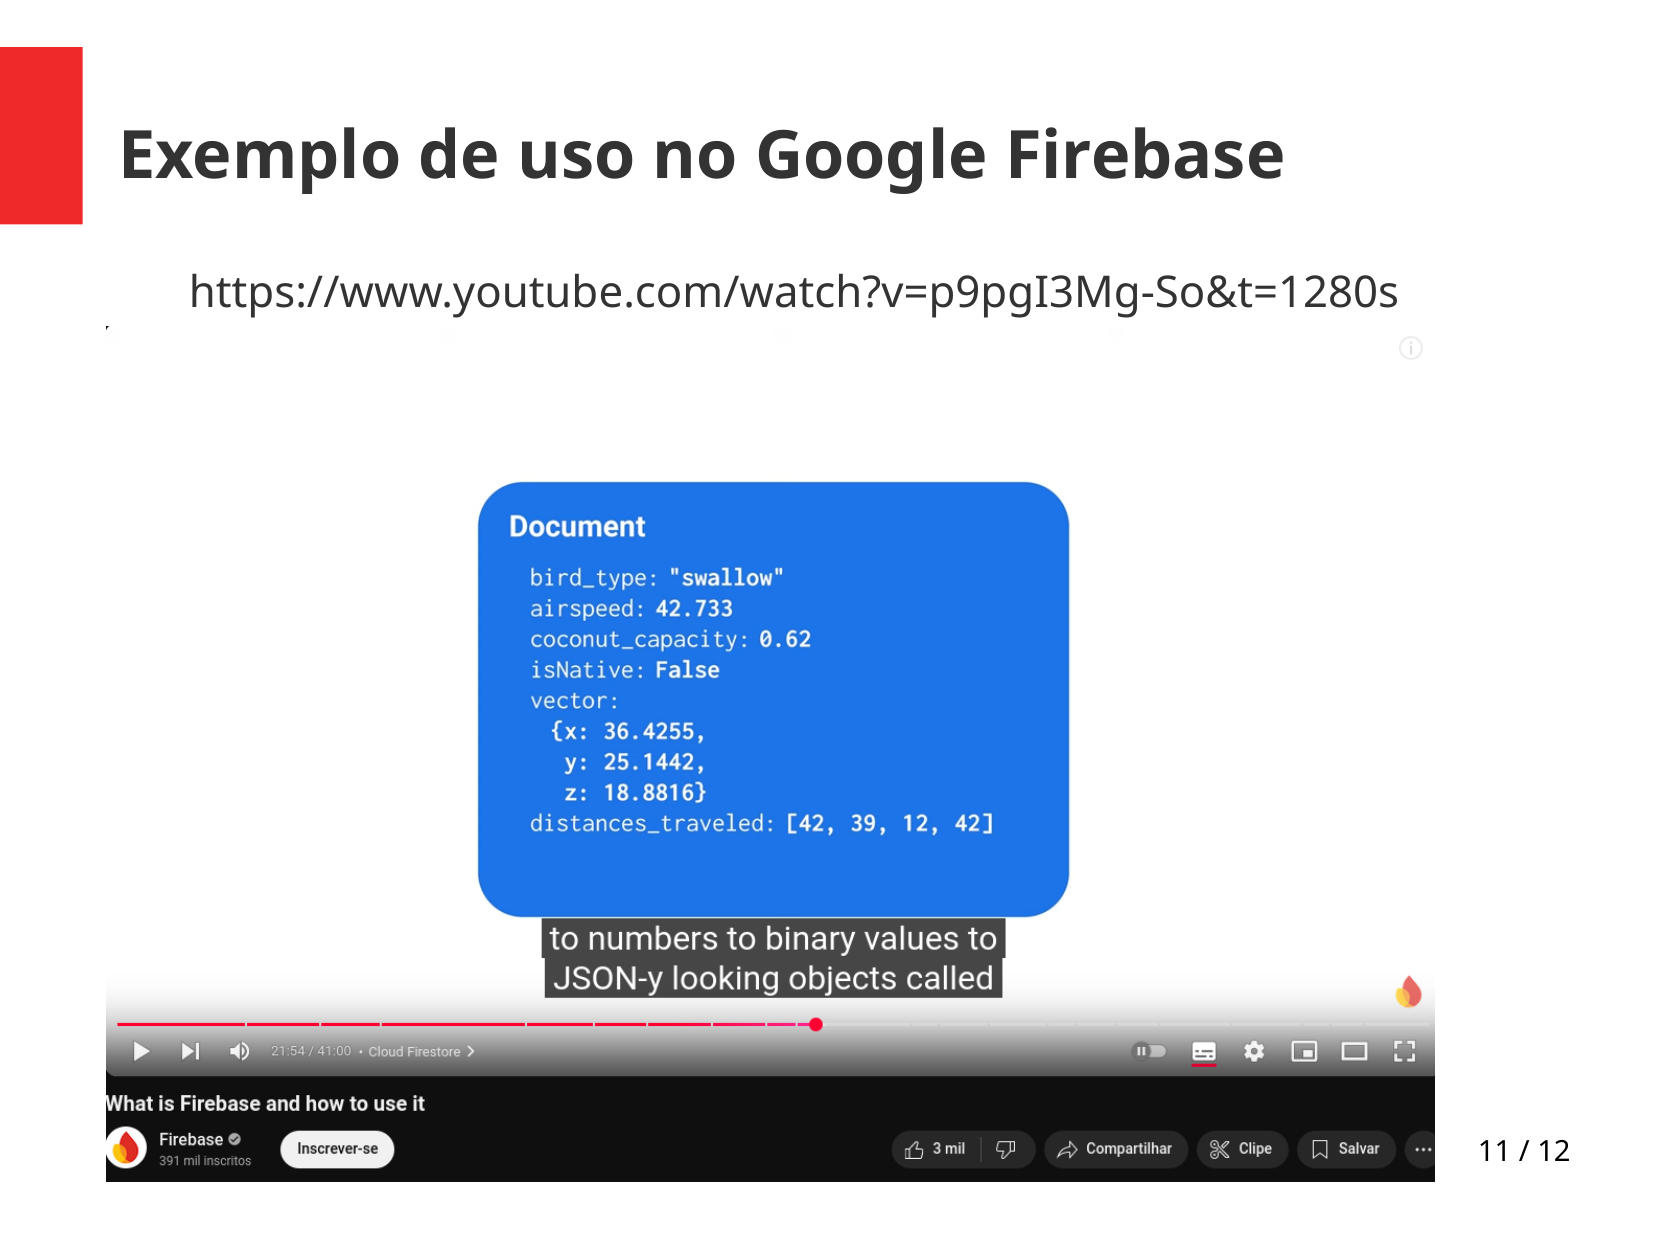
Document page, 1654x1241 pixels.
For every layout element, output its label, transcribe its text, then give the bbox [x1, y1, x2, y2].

title Exemplo de uso no Google Firebase [118, 49, 1571, 257]
list https://www.youtube.com/watch?v=p9pgI3Mg-So&t=1280s [118, 261, 1536, 981]
picture [106, 326, 1435, 1182]
